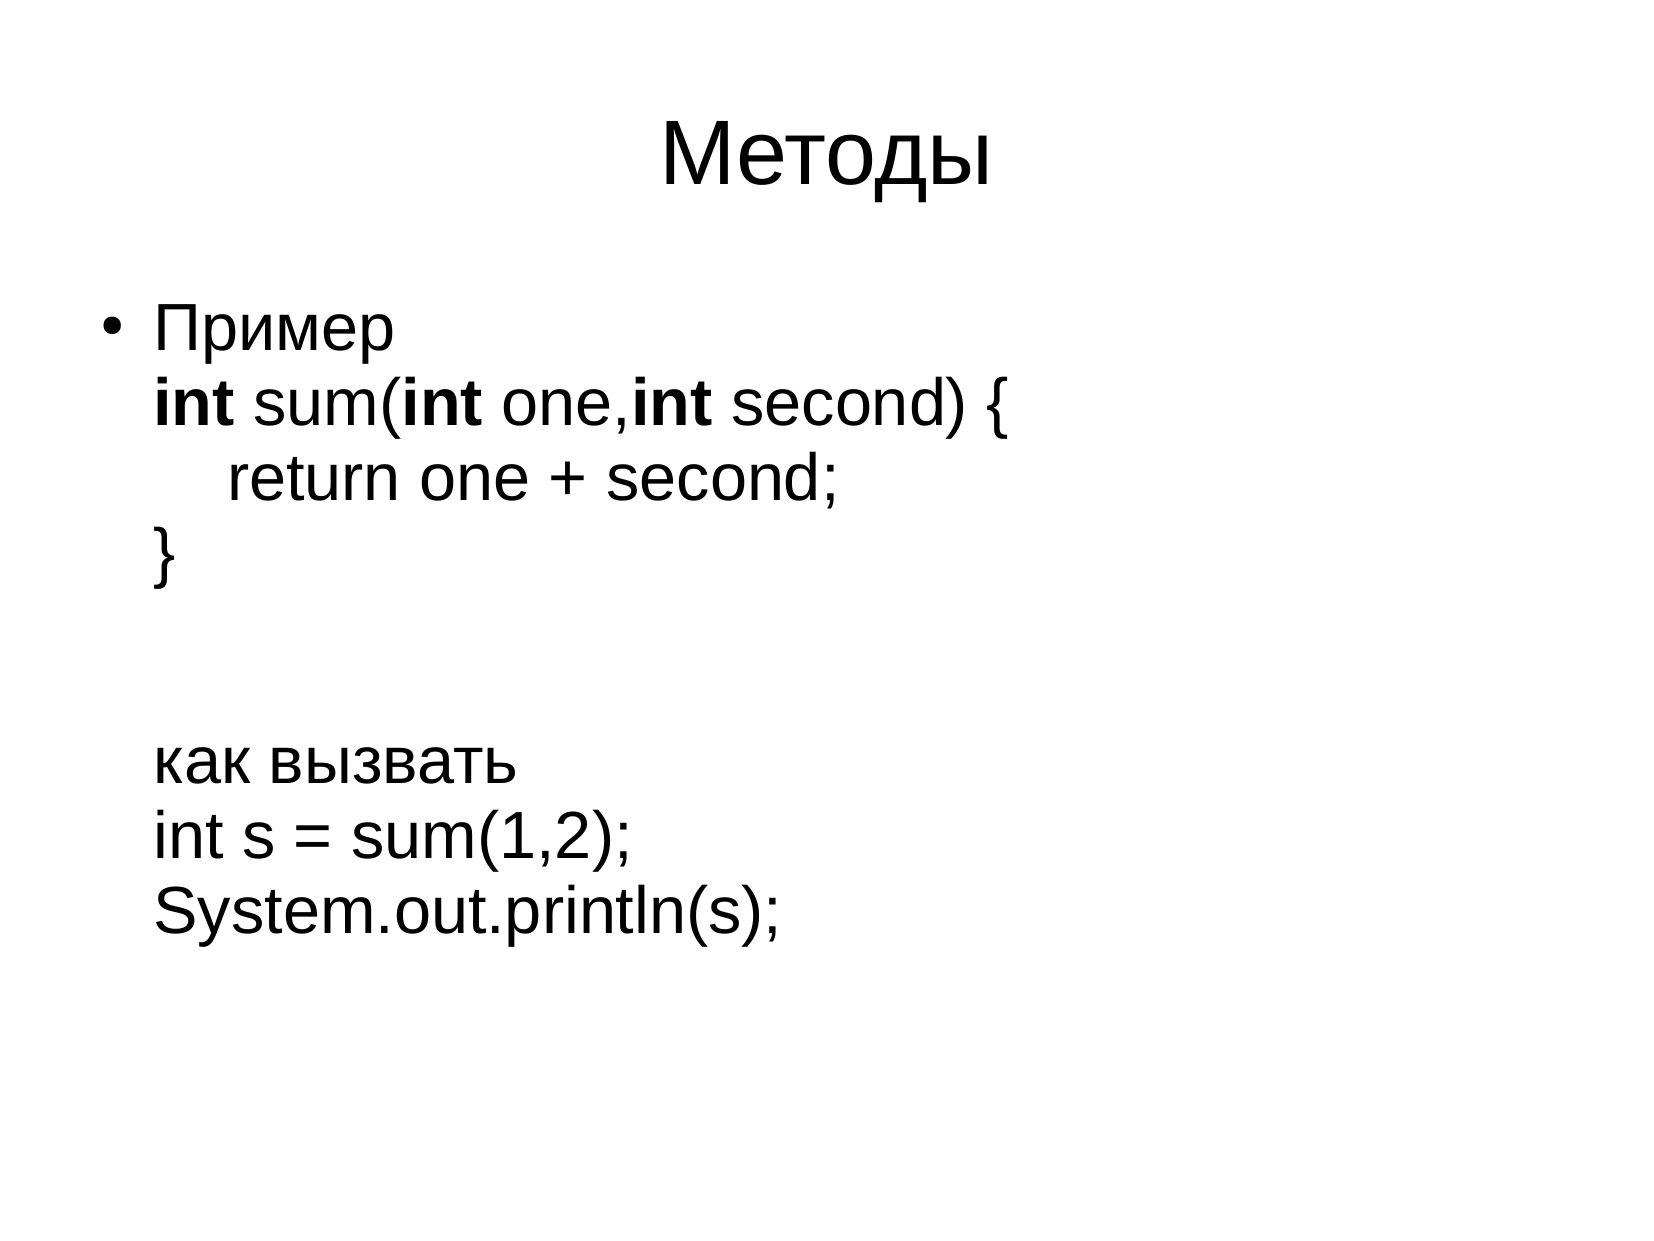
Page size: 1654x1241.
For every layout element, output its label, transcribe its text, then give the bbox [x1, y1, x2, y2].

title Методы [82, 49, 1571, 257]
list Пример int sum(int one,int second) { return one + second; } как вызвать int s = sum(1,2); System.out.println(s); [82, 290, 1571, 1157]
